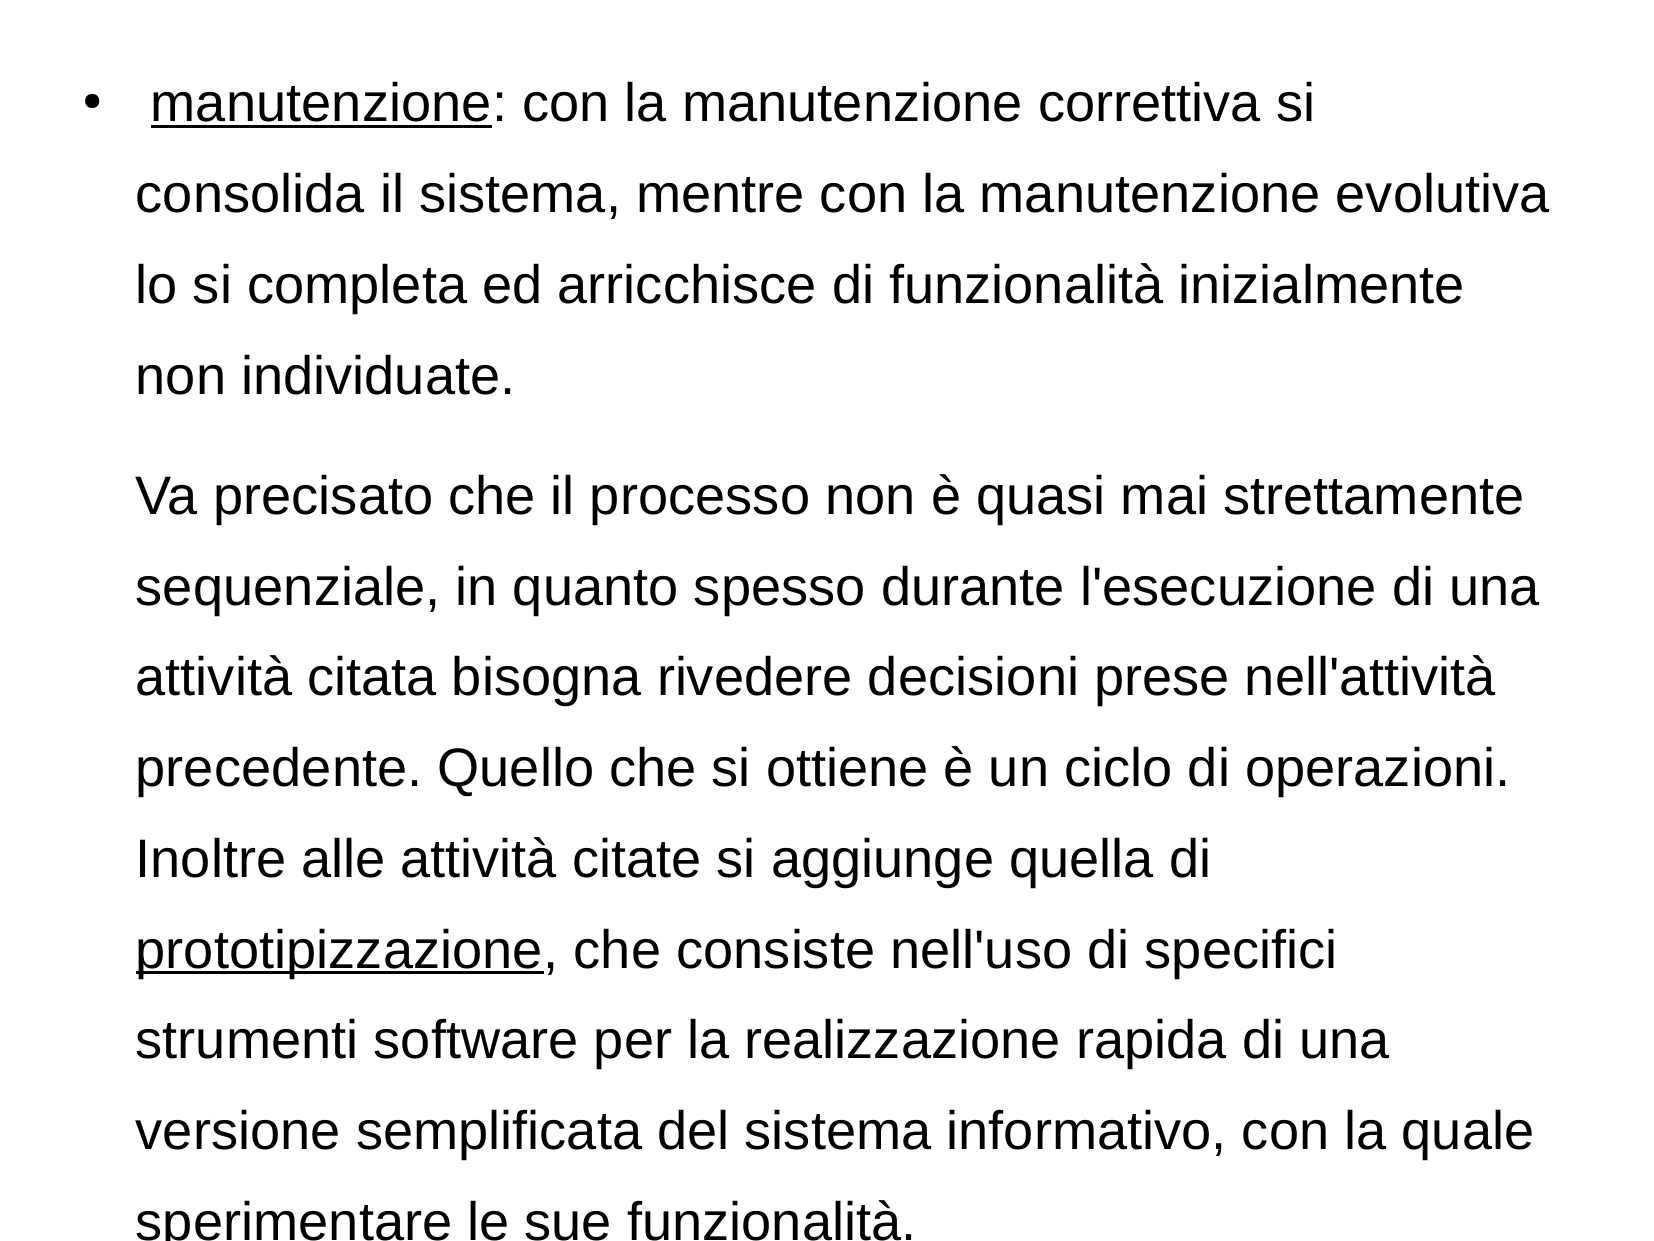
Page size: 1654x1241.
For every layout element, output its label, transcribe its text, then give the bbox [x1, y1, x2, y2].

list manutenzione: con la manutenzione correttiva si consolida il sistema, mentre con la manutenzione evolutiva lo si completa ed arricchisce di funzionalità inizialmente non individuate. Va precisato che il processo non è quasi mai strettamente sequenziale, in quanto spesso durante l'esecuzione di una attività citata bisogna rivedere decisioni prese nell'attività precedente. Quello che si ottiene è un ciclo di operazioni. Inoltre alle attività citate si aggiunge quella di prototipizzazione, che consiste nell'uso di specifici strumenti software per la realizzazione rapida di una versione semplificata del sistema informativo, con la quale sperimentare le sue funzionalità. [64, 42, 1554, 1241]
